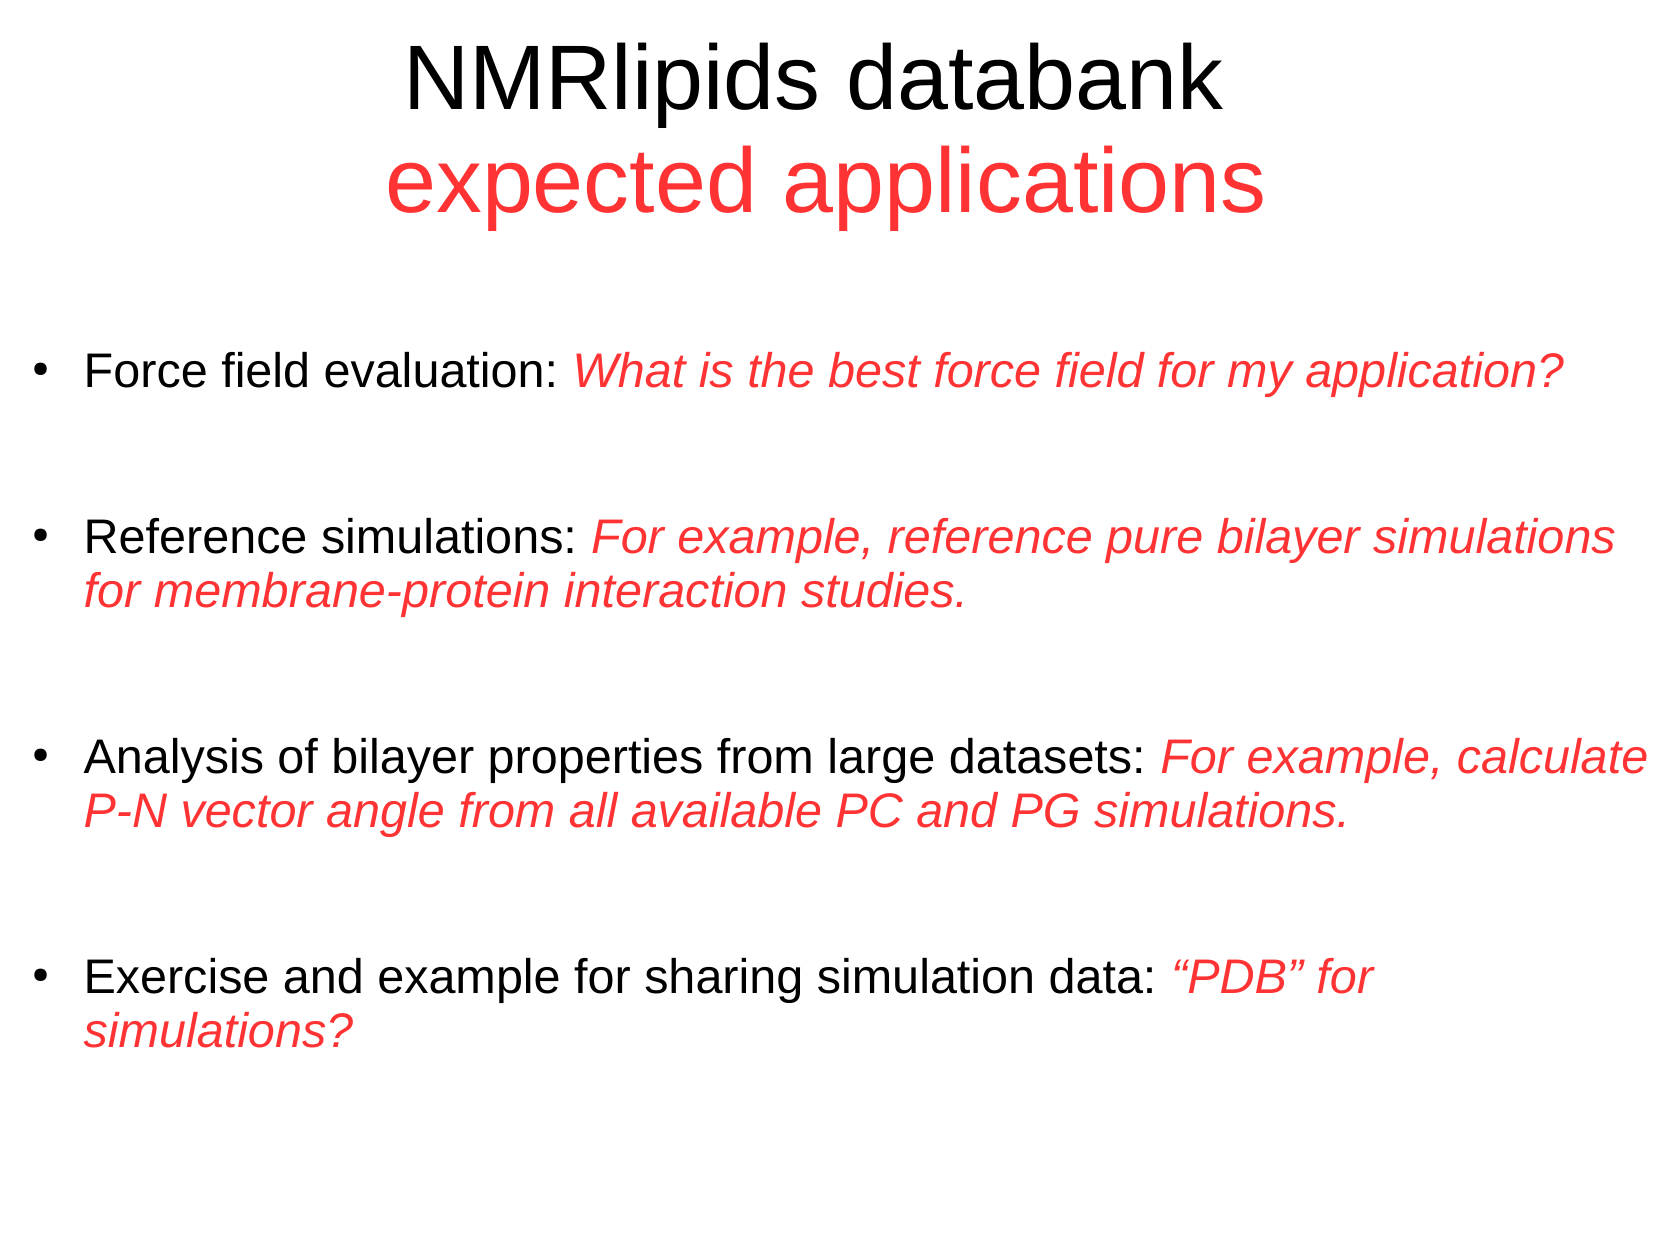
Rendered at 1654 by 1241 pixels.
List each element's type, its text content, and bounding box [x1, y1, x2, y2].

title NMRlipids databank expected applications [82, 25, 1571, 233]
list Force field evaluation: What is the best force field for my application? Reference simulations: For example, reference pure bilayer simulations for membrane-protein interaction studies. Analysis of bilayer properties from large datasets: For example, calculate P-N vector angle from all available PC and PG simulations. Exercise and example for sharing simulation data: “PDB” for simulations? [15, 343, 1651, 1063]
